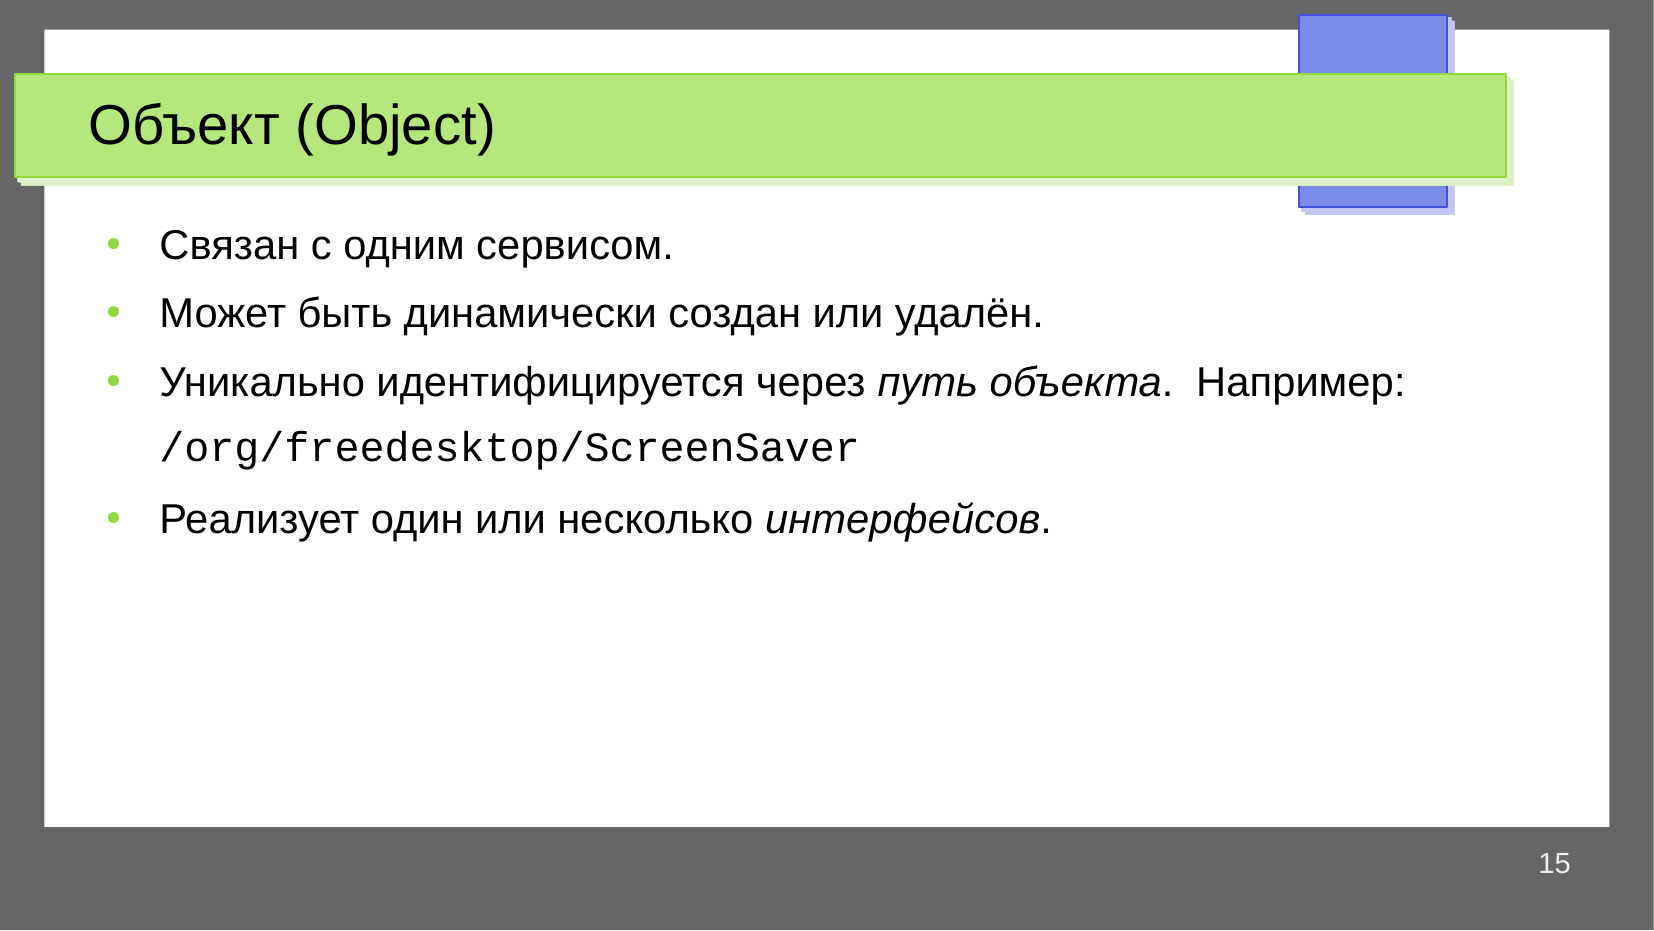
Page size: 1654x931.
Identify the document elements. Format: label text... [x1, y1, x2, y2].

title Объект (Object) [88, 73, 1506, 178]
list Связан с одним сервисом. Может быть динамически создан или удалён. Уникально идентифицируется через путь объекта. Например: /org/freedesktop/ScreenSaver Реализует один или несколько интерфейсов. [88, 221, 1565, 813]
